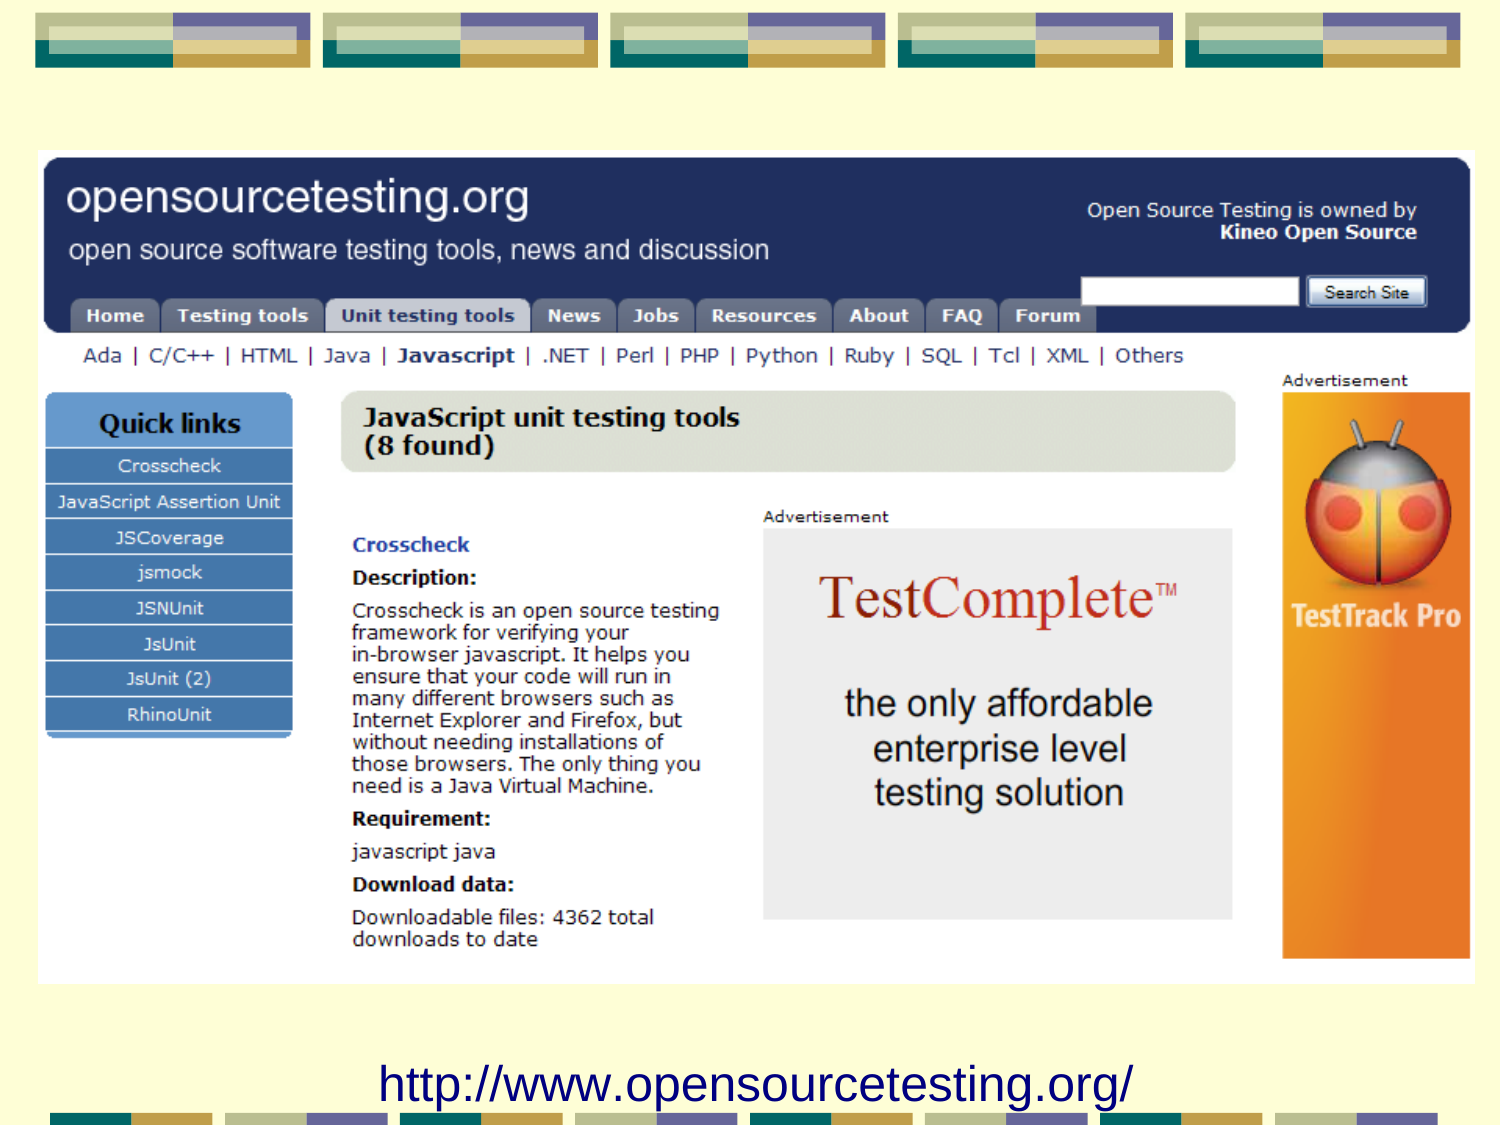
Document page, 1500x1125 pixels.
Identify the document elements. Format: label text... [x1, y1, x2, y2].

text_box http://www.opensourcetesting.org/ [378, 1052, 1135, 1109]
picture [38, 150, 1475, 984]
